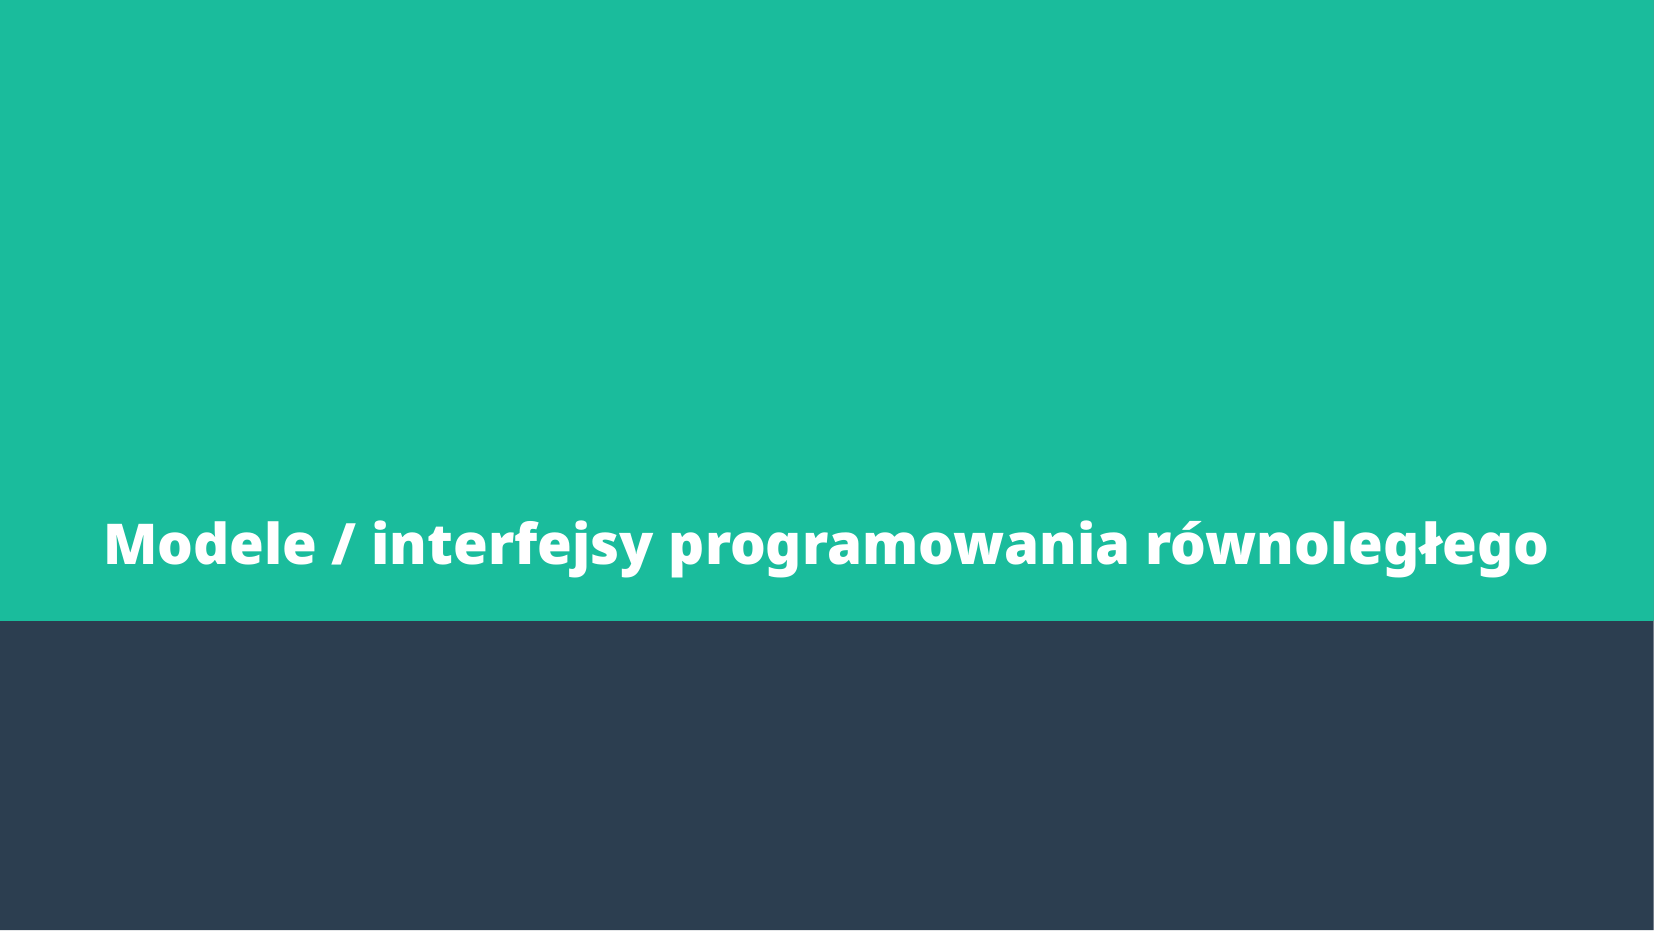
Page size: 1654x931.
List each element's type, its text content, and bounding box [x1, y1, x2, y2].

title Modele / interfejsy programowania równoległego [59, 465, 1595, 583]
